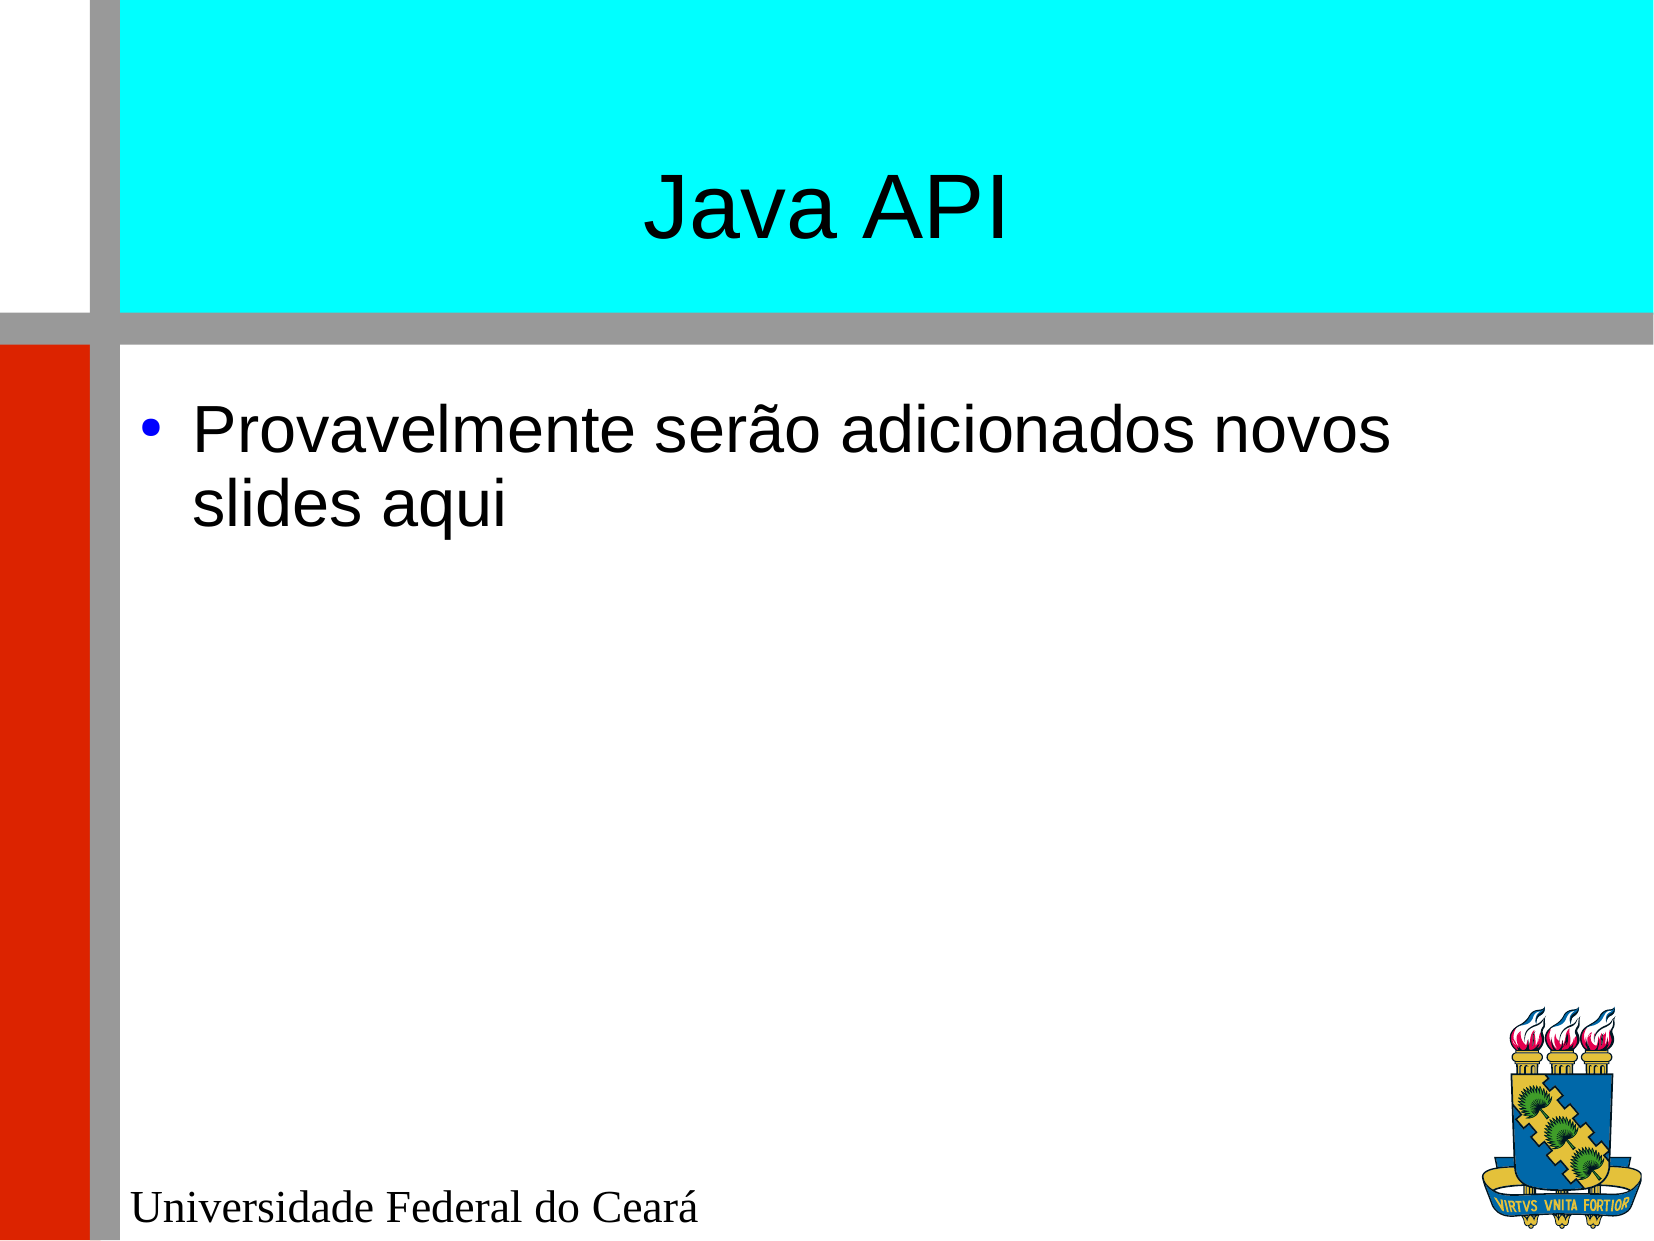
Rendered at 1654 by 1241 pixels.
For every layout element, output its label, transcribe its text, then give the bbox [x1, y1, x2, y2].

list Provavelmente serão adicionados novos slides aqui [121, 391, 1534, 1111]
title Java API [121, 102, 1534, 310]
